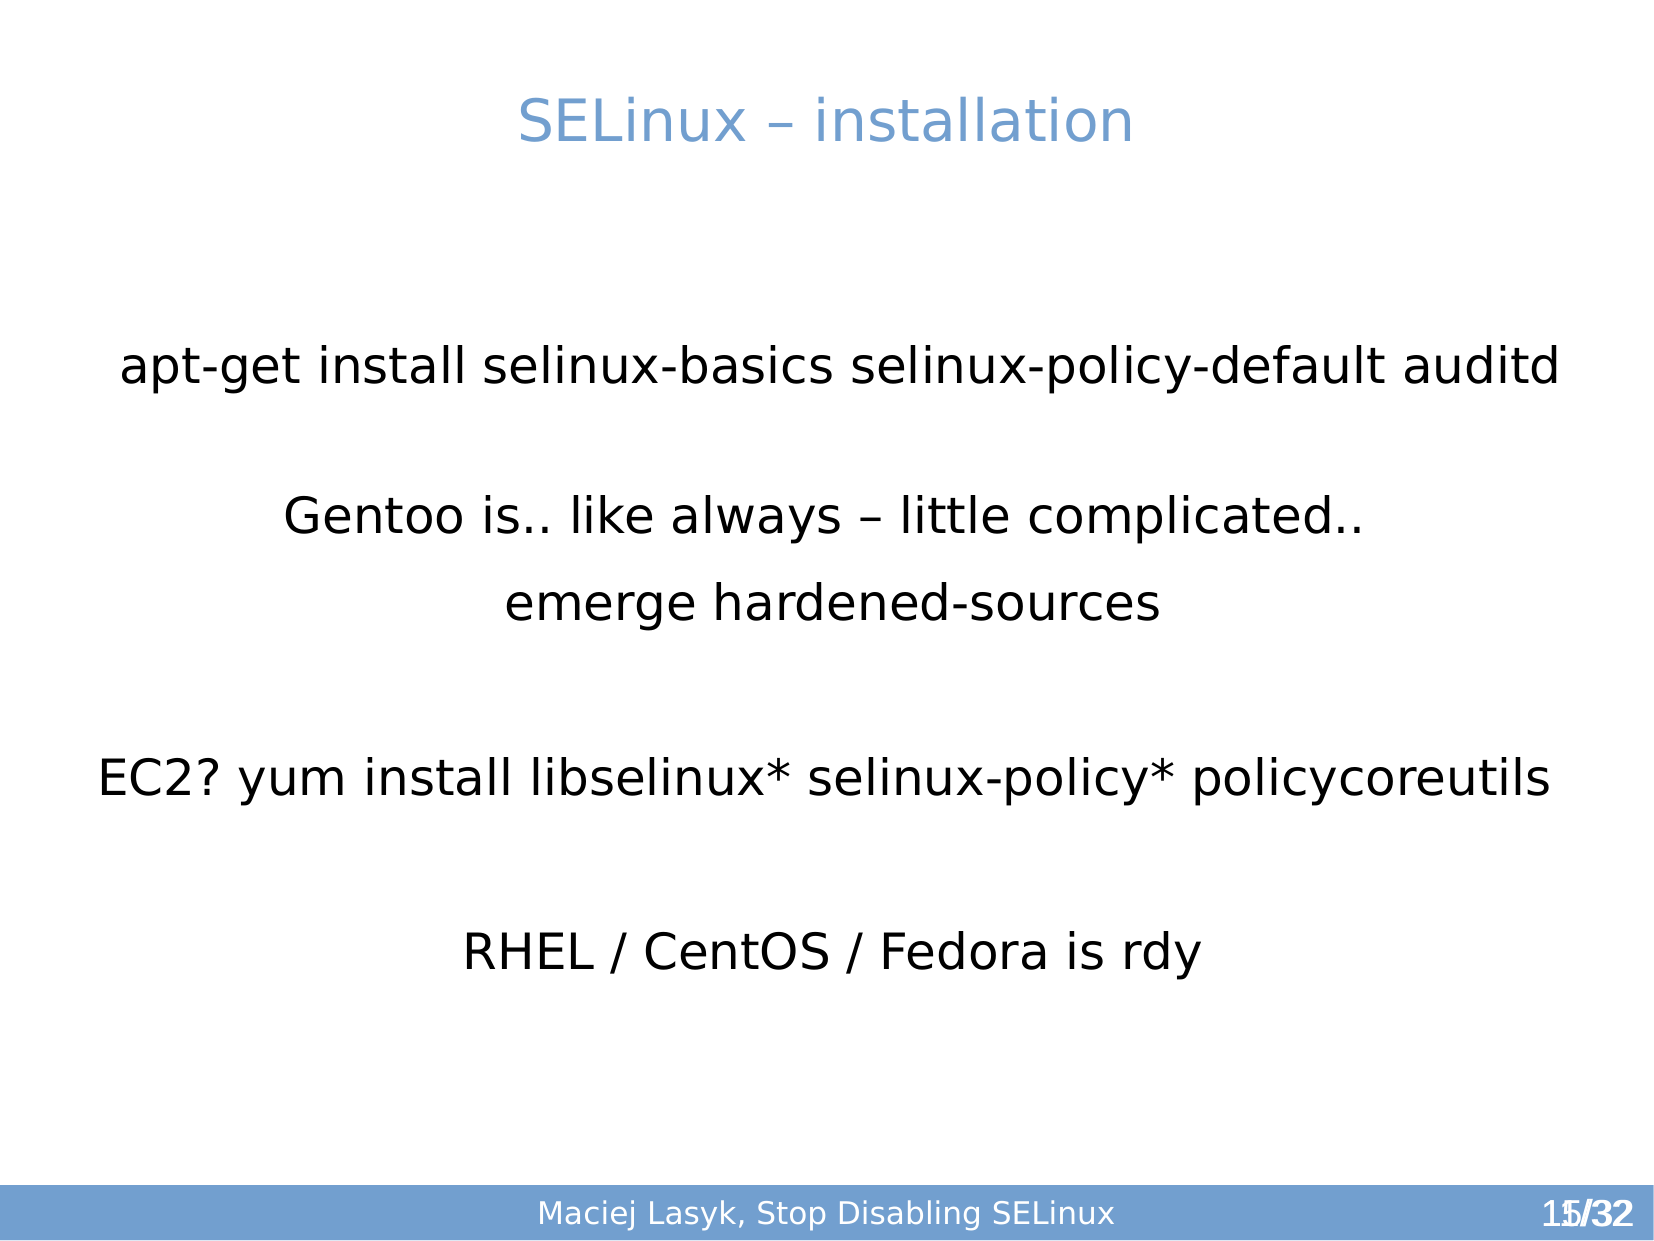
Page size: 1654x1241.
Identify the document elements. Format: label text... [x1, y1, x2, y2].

text_box apt-get install selinux-basics selinux-policy-default auditd Gentoo is.. like always – little complicated.. emerge hardened-sources EC2? yum install libselinux* selinux-policy* policycoreutils RHEL / CentOS / Fedora is rdy [82, 300, 1584, 961]
text_box [1650, 1185, 1654, 1241]
text_box [0, 1185, 1515, 1241]
text_box Maciej Lasyk, Stop Disabling SELinux [522, 1188, 1132, 1240]
text_box 15/32 [1515, 1185, 1650, 1241]
text_box SELinux – installation [502, 79, 1152, 163]
